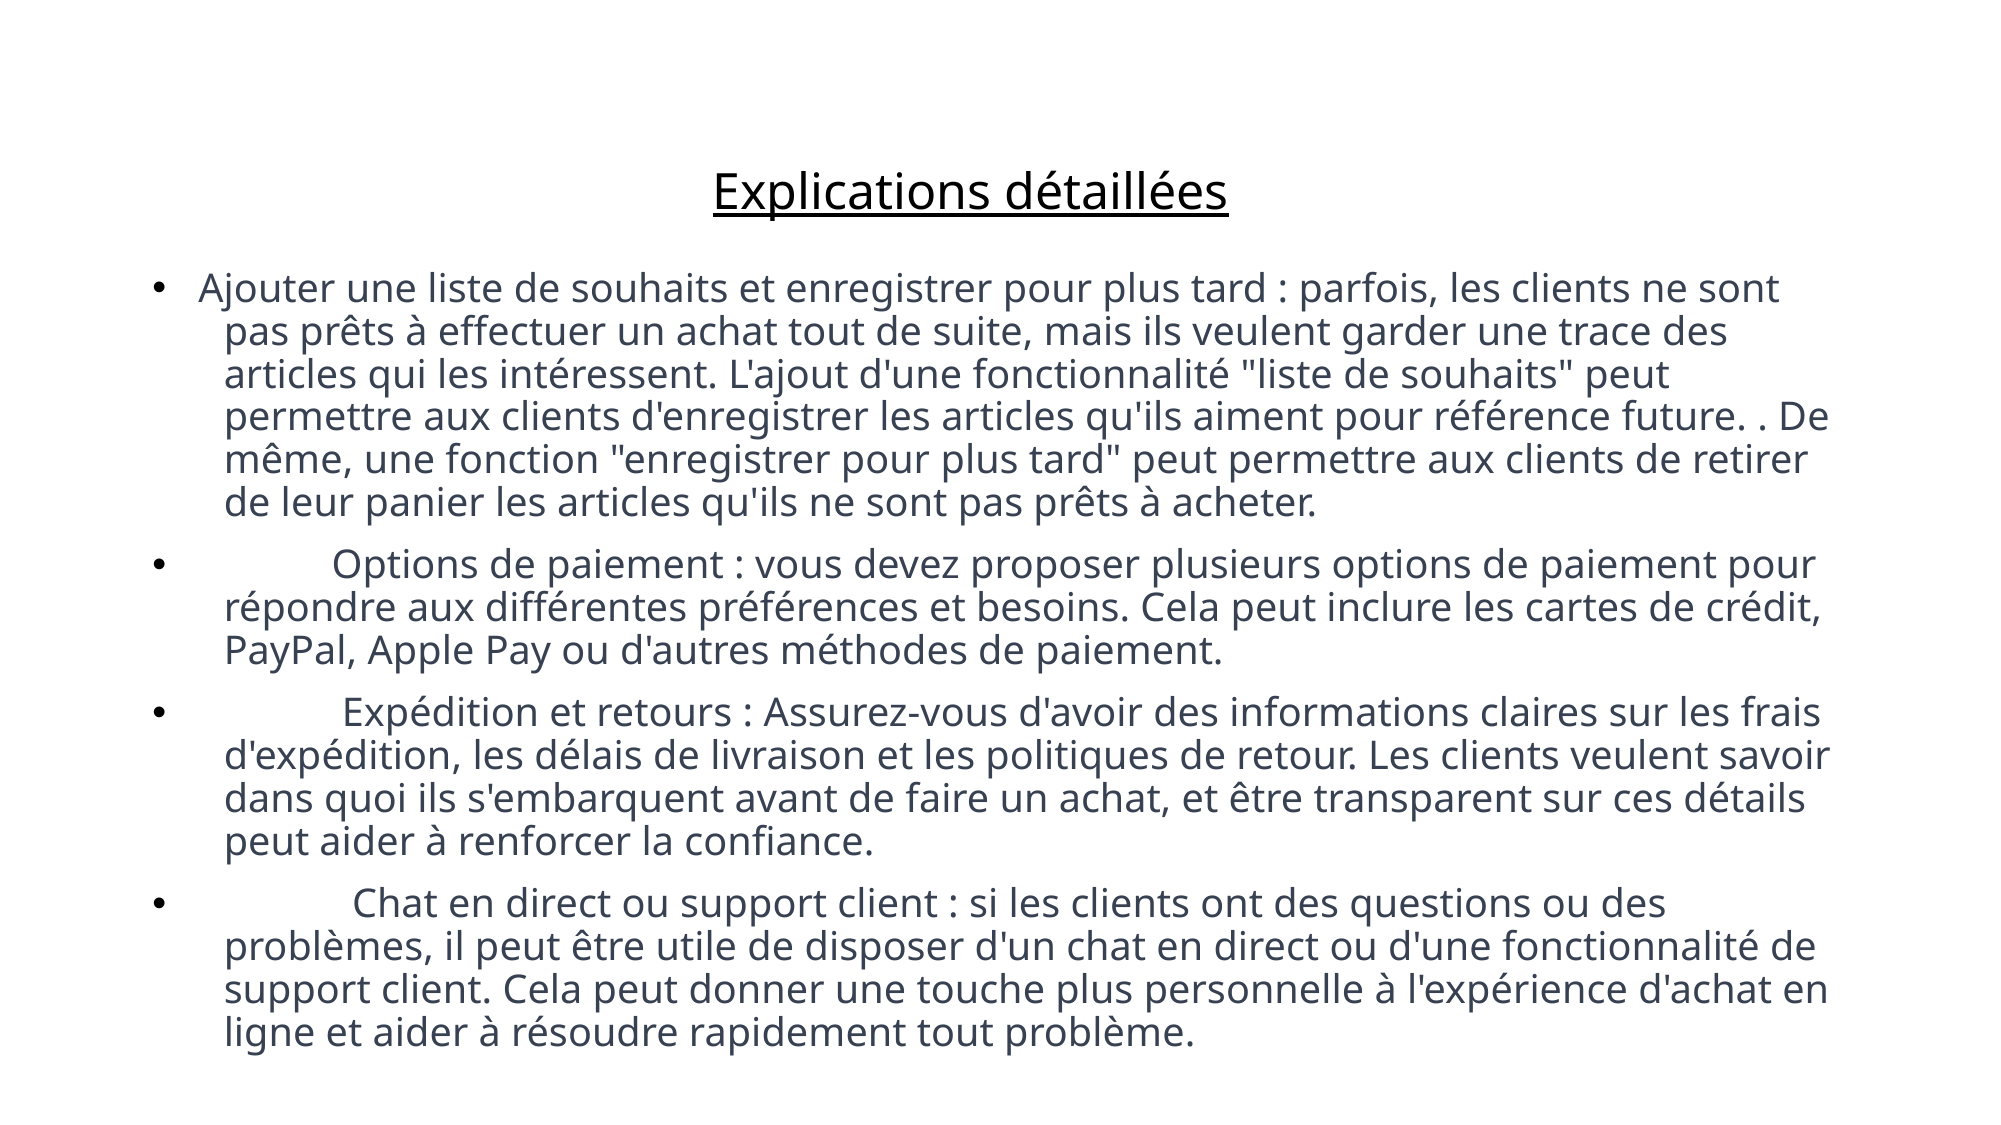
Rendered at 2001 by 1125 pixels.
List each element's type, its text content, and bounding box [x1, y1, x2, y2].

title Explications détaillées [137, 125, 1805, 260]
list Ajouter une liste de souhaits et enregistrer pour plus tard : parfois, les clients ne sont pas prêts à effectuer un achat tout de suite, mais ils veulent garder une trace des articles qui les intéressent. L'ajout d'une fonctionnalité "liste de souhaits" peut permettre aux clients d'enregistrer les articles qu'ils aiment pour référence future. . De même, une fonction "enregistrer pour plus tard" peut permettre aux clients de retirer de leur panier les articles qu'ils ne sont pas prêts à acheter. Options de paiement : vous devez proposer plusieurs options de paiement pour répondre aux différentes préférences et besoins. Cela peut inclure les cartes de crédit, PayPal, Apple Pay ou d'autres méthodes de paiement. Expédition et retours : Assurez-vous d'avoir des informations claires sur les frais d'expédition, les délais de livraison et les politiques de retour. Les clients veulent savoir dans quoi ils s'embarquent avant de faire un achat, et être transparent sur ces détails peut aider à renforcer la confiance. Chat en direct ou support client : si les clients ont des questions ou des problèmes, il peut être utile de disposer d'un chat en direct ou d'une fonctionnalité de support client. Cela peut donner une touche plus personnelle à l'expérience d'achat en ligne et aider à résoudre rapidement tout problème. [137, 260, 1863, 1066]
